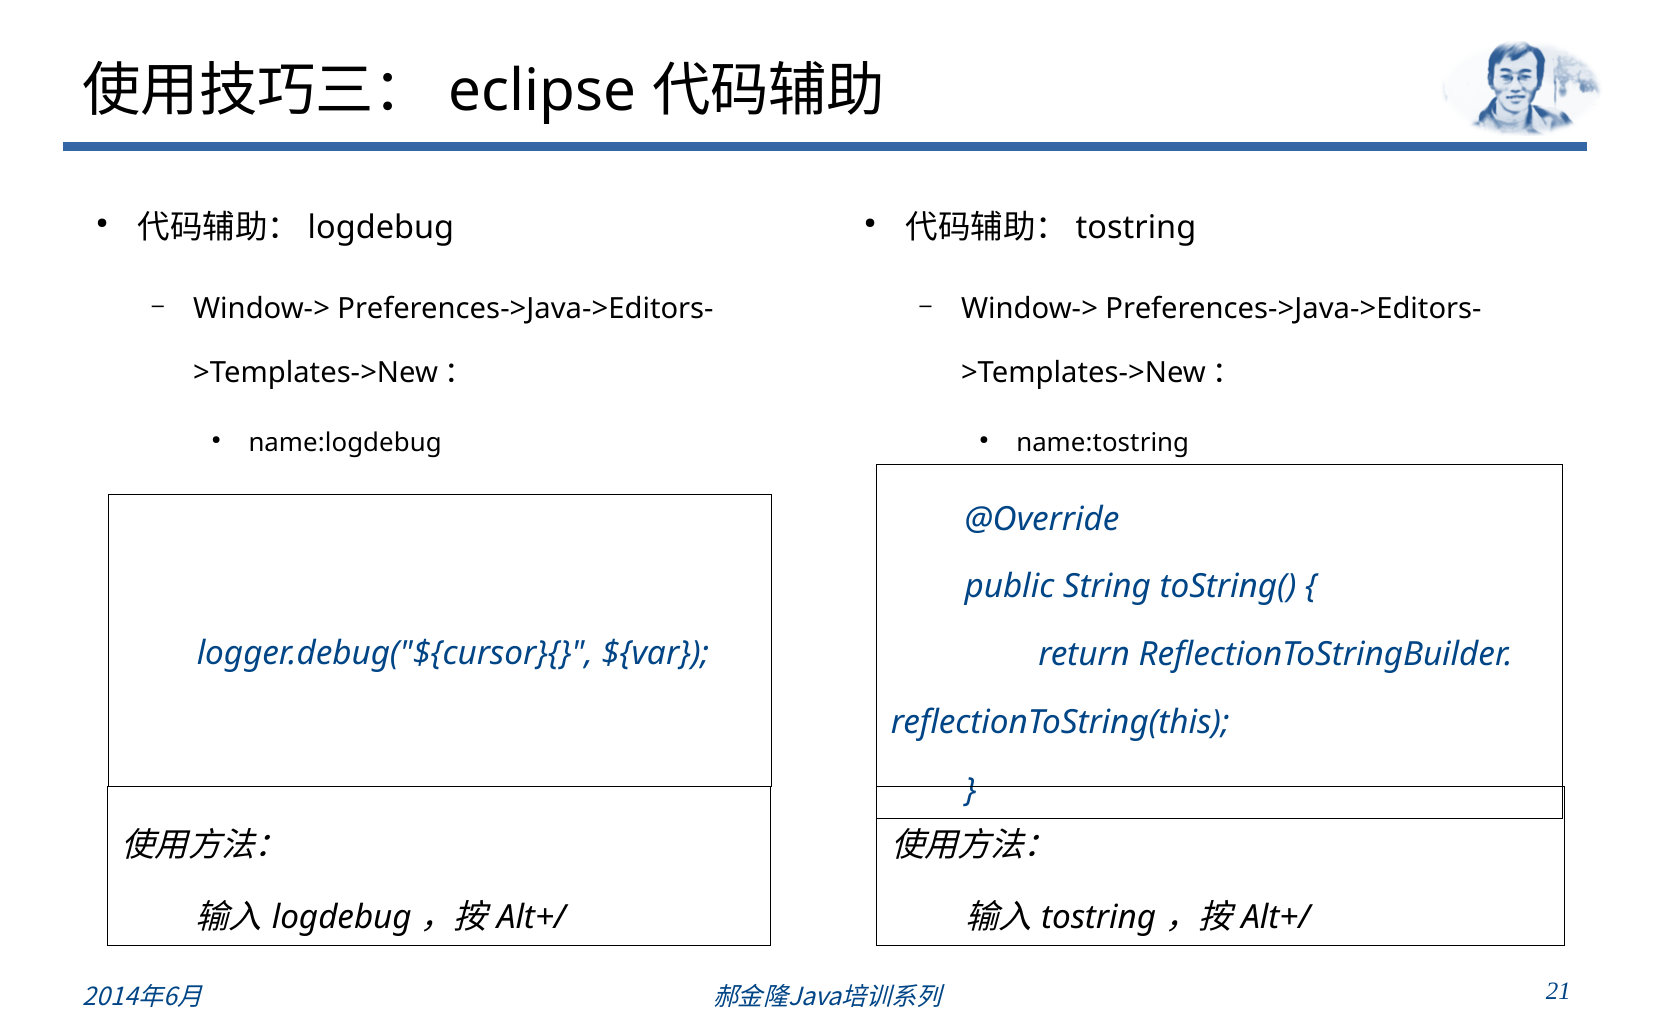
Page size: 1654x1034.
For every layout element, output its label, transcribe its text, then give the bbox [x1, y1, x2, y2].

text_box logger.debug("${cursor}{}", ${var}); [108, 494, 772, 787]
text_box 使用方法： 输入logdebug，按Alt+/ [107, 805, 771, 927]
list 代码辅助：logdebug Window-> Preferences->Java->Editors->Templates->New： name:logdebug [82, 177, 799, 462]
title 使用技巧三：eclipse代码辅助 [82, 41, 1571, 130]
text_box 使用方法： 输入tostring，按Alt+/ [876, 805, 1565, 927]
list 代码辅助：tostring Window-> Preferences->Java->Editors->Templates->New： name:tostring [850, 177, 1566, 462]
text_box @Override public String toString() { return ReflectionToStringBuilder. reflectionToString(this); } [876, 494, 1563, 786]
picture [1440, 41, 1604, 136]
